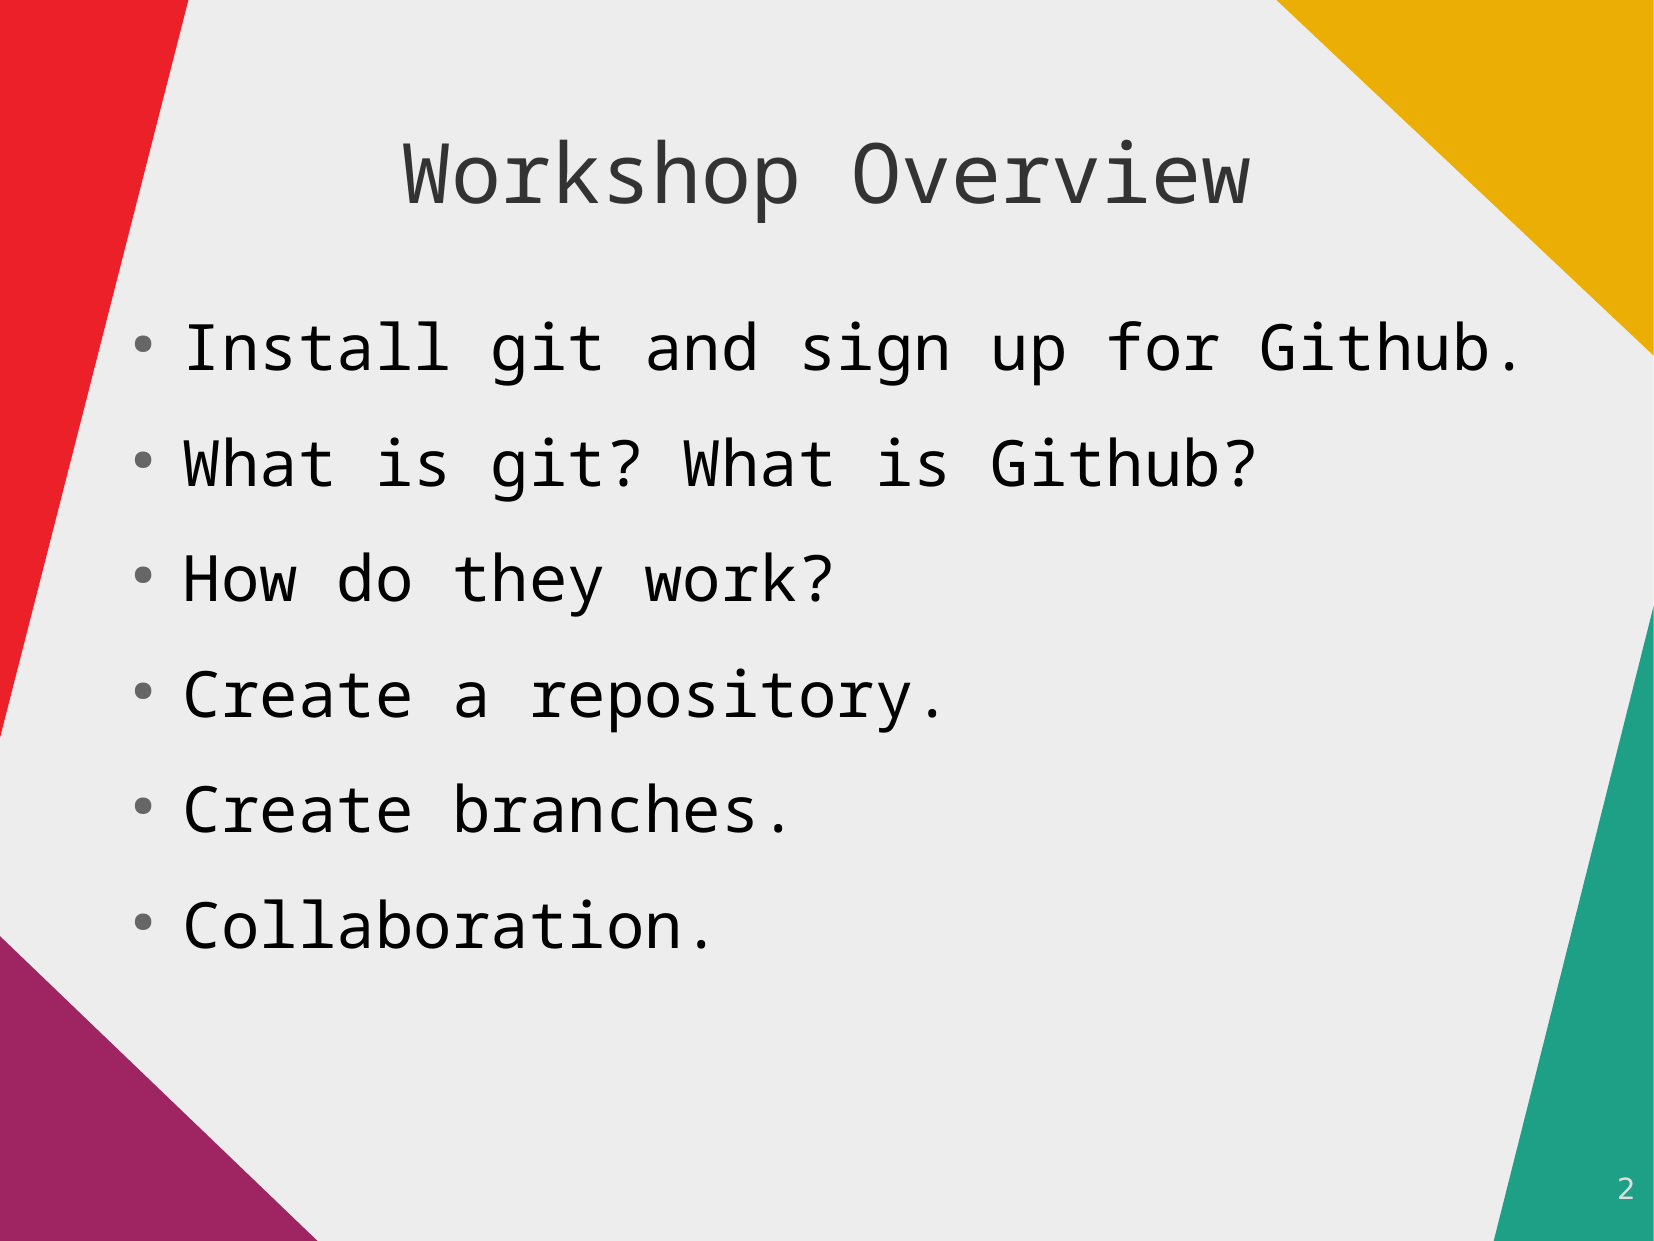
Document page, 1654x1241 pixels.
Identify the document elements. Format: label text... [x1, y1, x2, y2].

title Workshop Overview [114, 73, 1539, 271]
list Install git and sign up for Github. What is git? What is Github? How do they work? Create a repository. Create branches. Collaboration. [114, 302, 1539, 1033]
